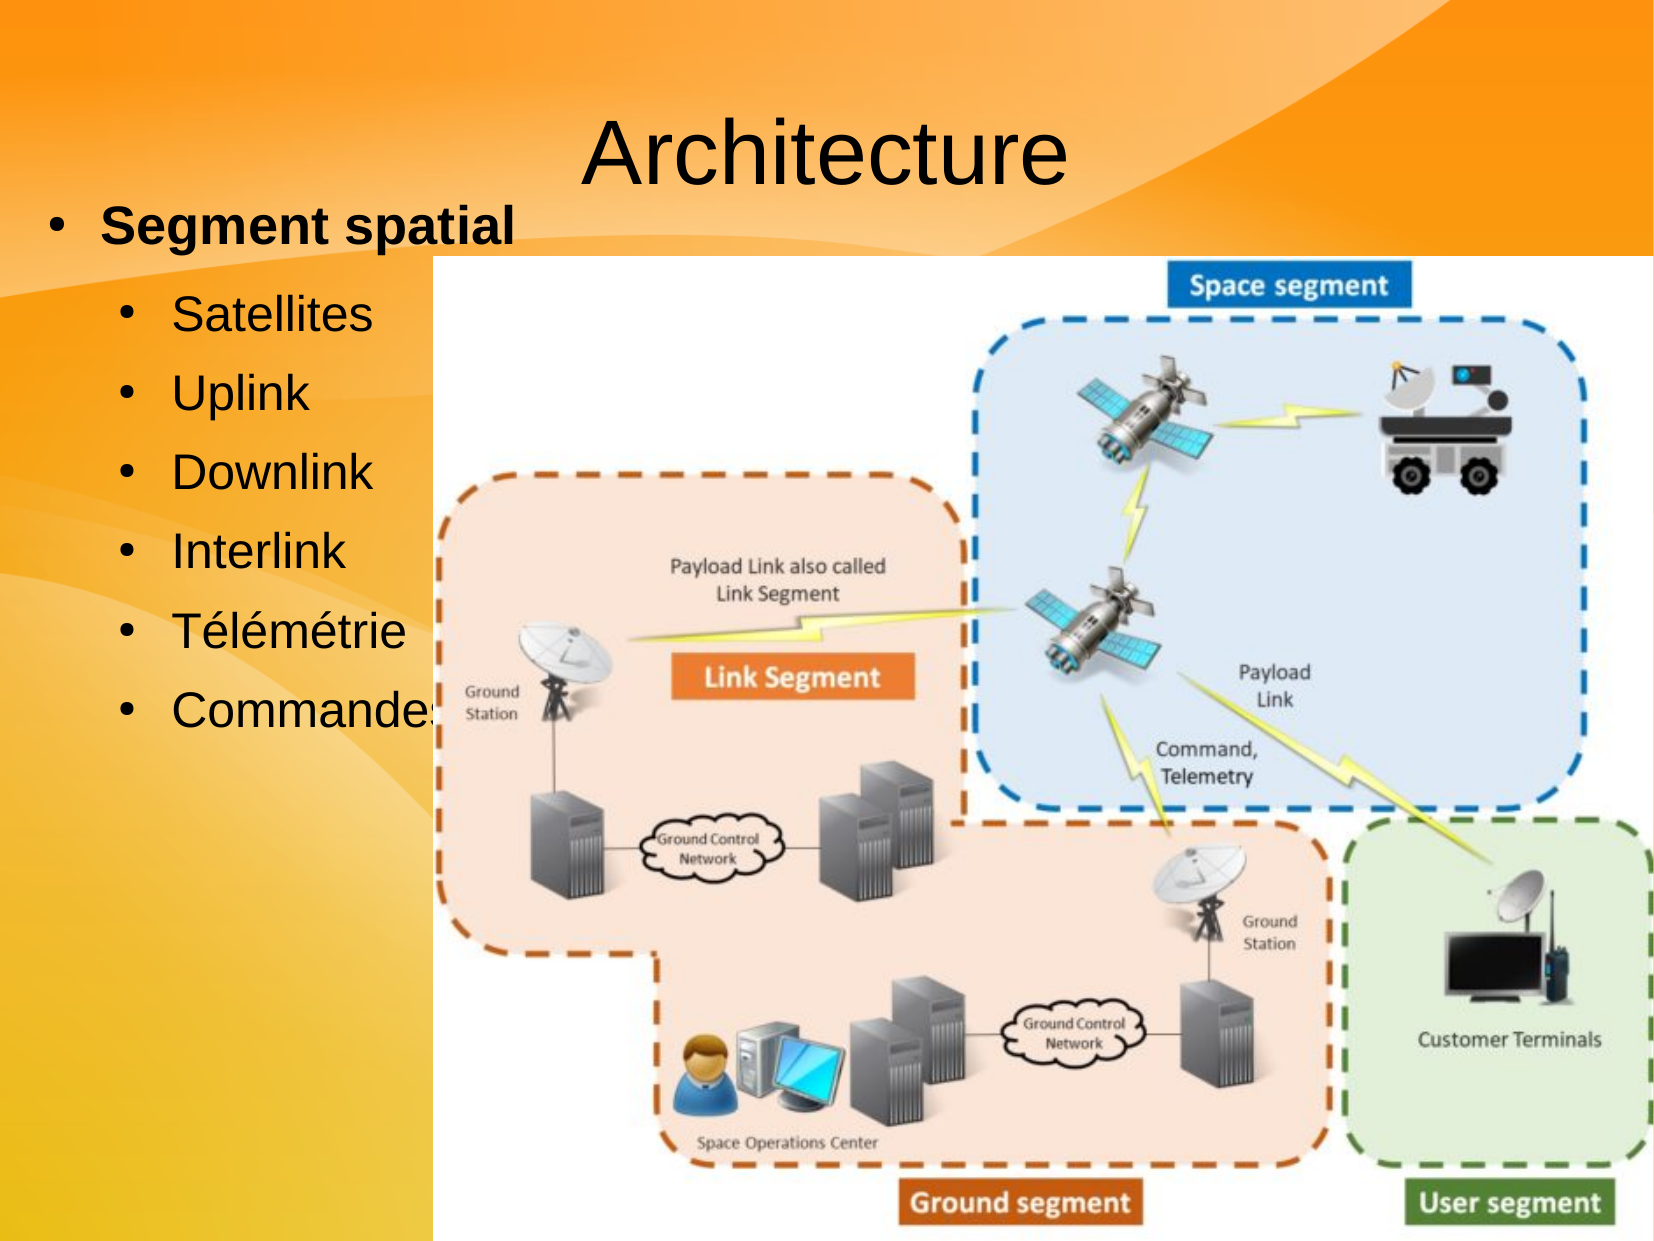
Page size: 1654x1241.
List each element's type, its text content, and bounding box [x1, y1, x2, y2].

list Segment spatial Satellites Uplink Downlink Interlink Télémétrie Commandes [29, 195, 1518, 1180]
title Architecture [82, 49, 1571, 256]
picture [0, 0, 1654, 1241]
